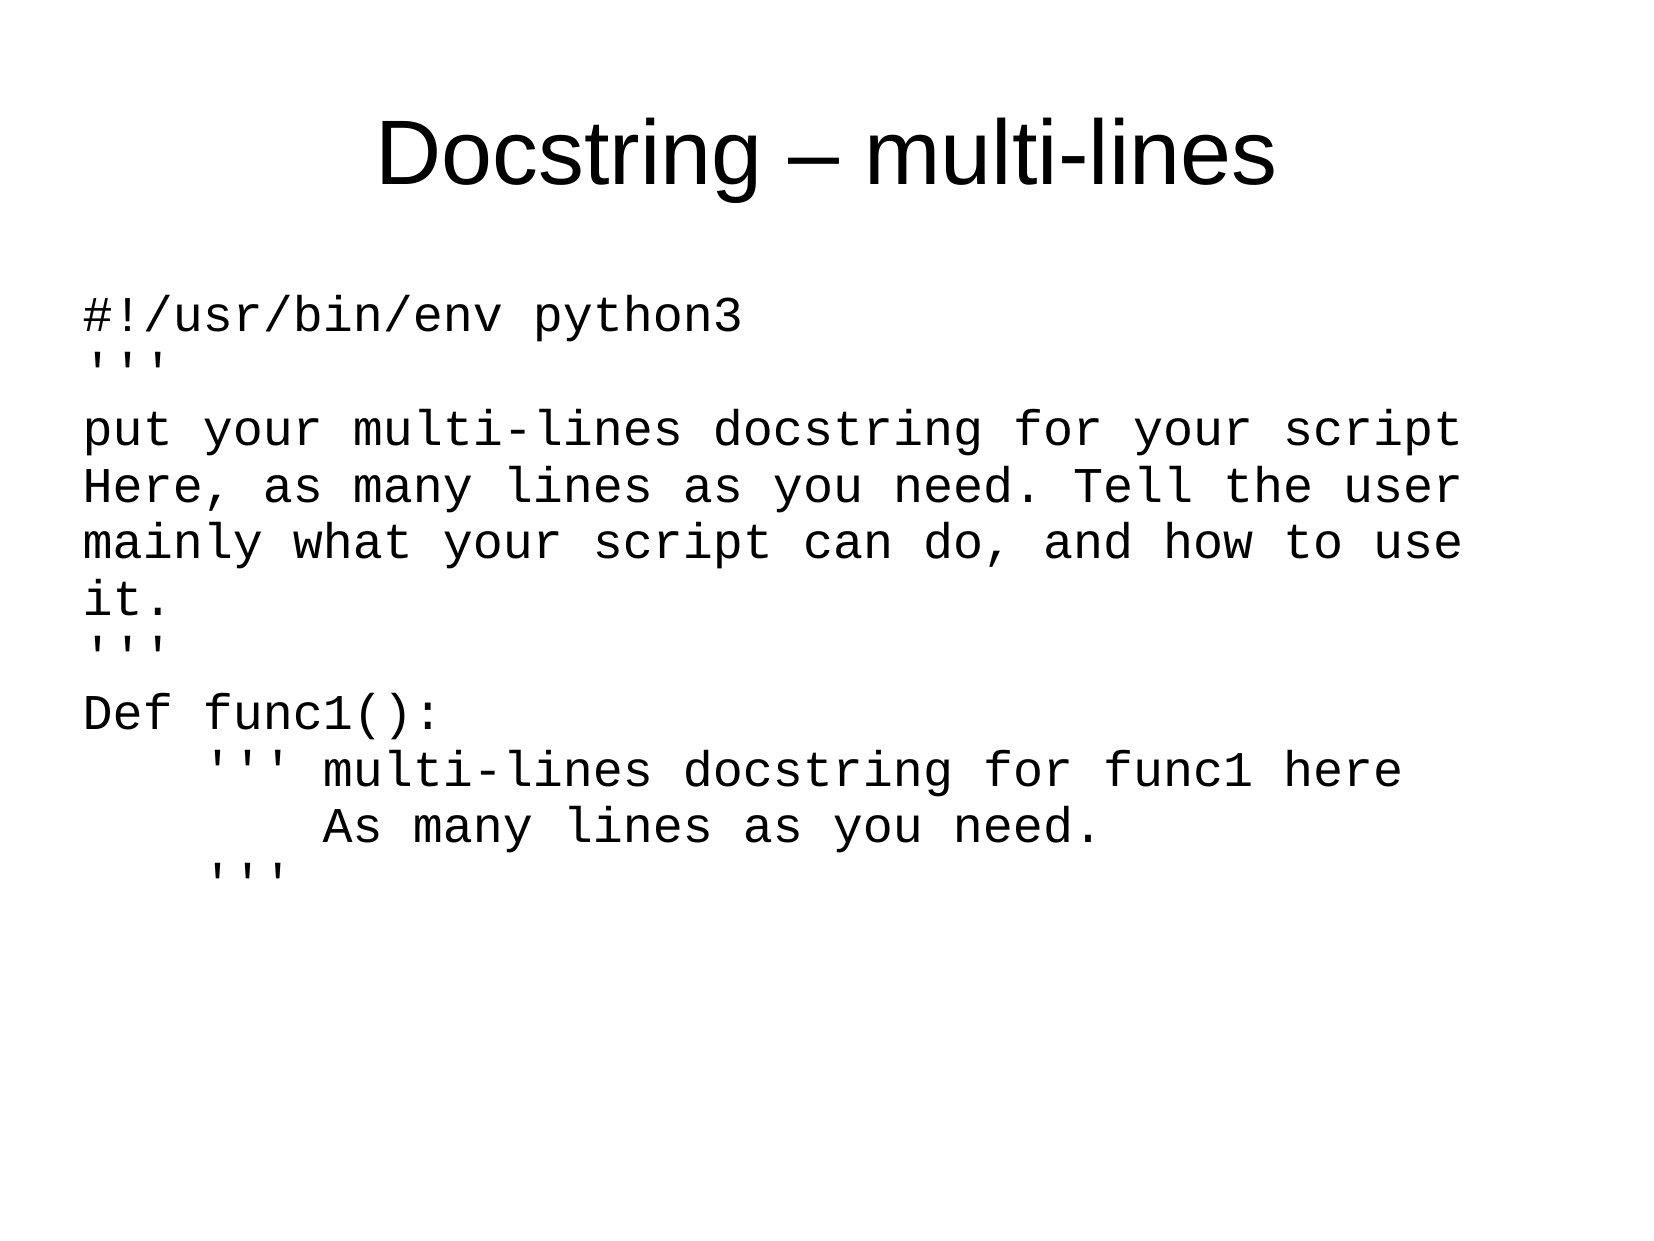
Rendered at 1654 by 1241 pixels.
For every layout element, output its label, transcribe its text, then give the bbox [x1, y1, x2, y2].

list #!/usr/bin/env python3 ''' put your multi-lines docstring for your script Here, as many lines as you need. Tell the user mainly what your script can do, and how to use it. ''' Def func1(): ''' multi-lines docstring for func1 here As many lines as you need. ''' [82, 290, 1571, 1010]
title Docstring – multi-lines [82, 49, 1571, 257]
